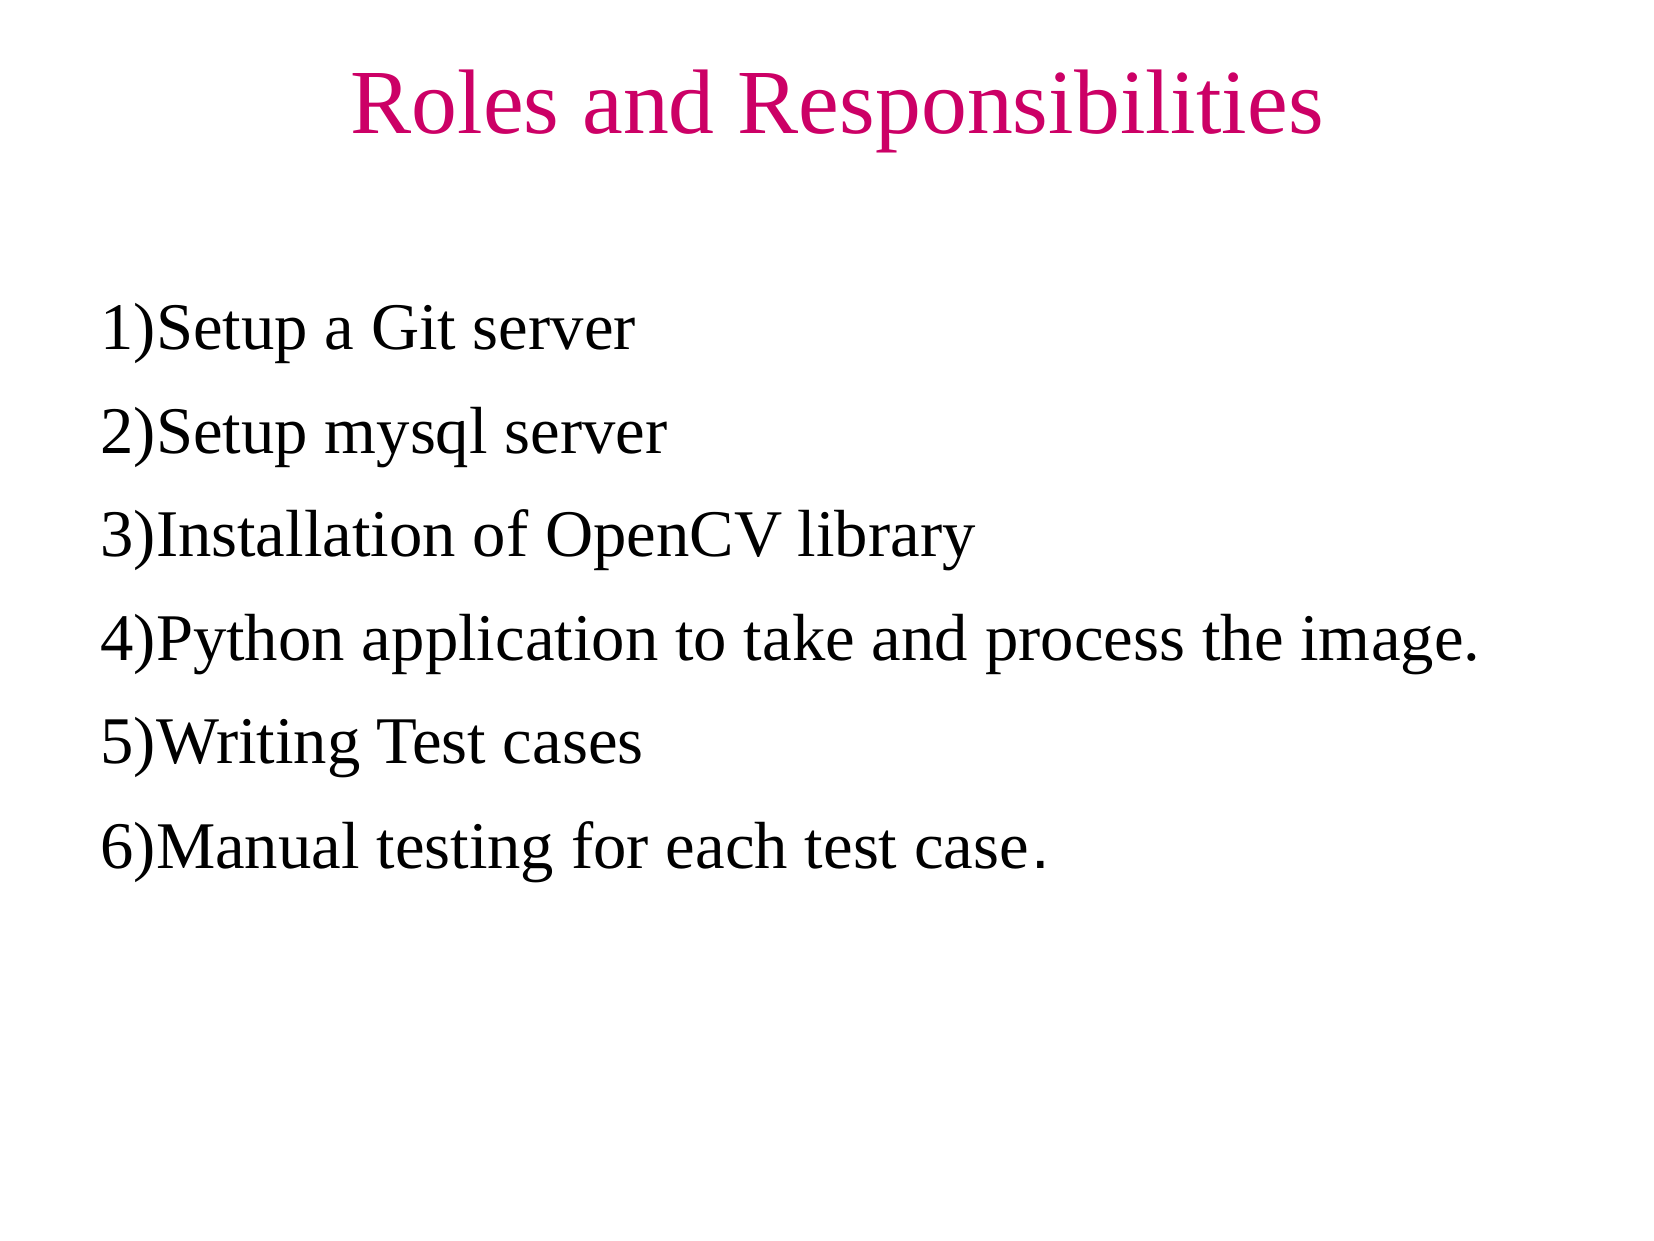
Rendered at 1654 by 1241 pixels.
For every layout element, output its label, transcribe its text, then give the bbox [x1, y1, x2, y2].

title Roles and Responsibilities [82, 49, 1571, 257]
list Setup a Git server Setup mysql server Installation of OpenCV library Python application to take and process the image. Writing Test cases Manual testing for each test case. [82, 290, 1571, 1010]
